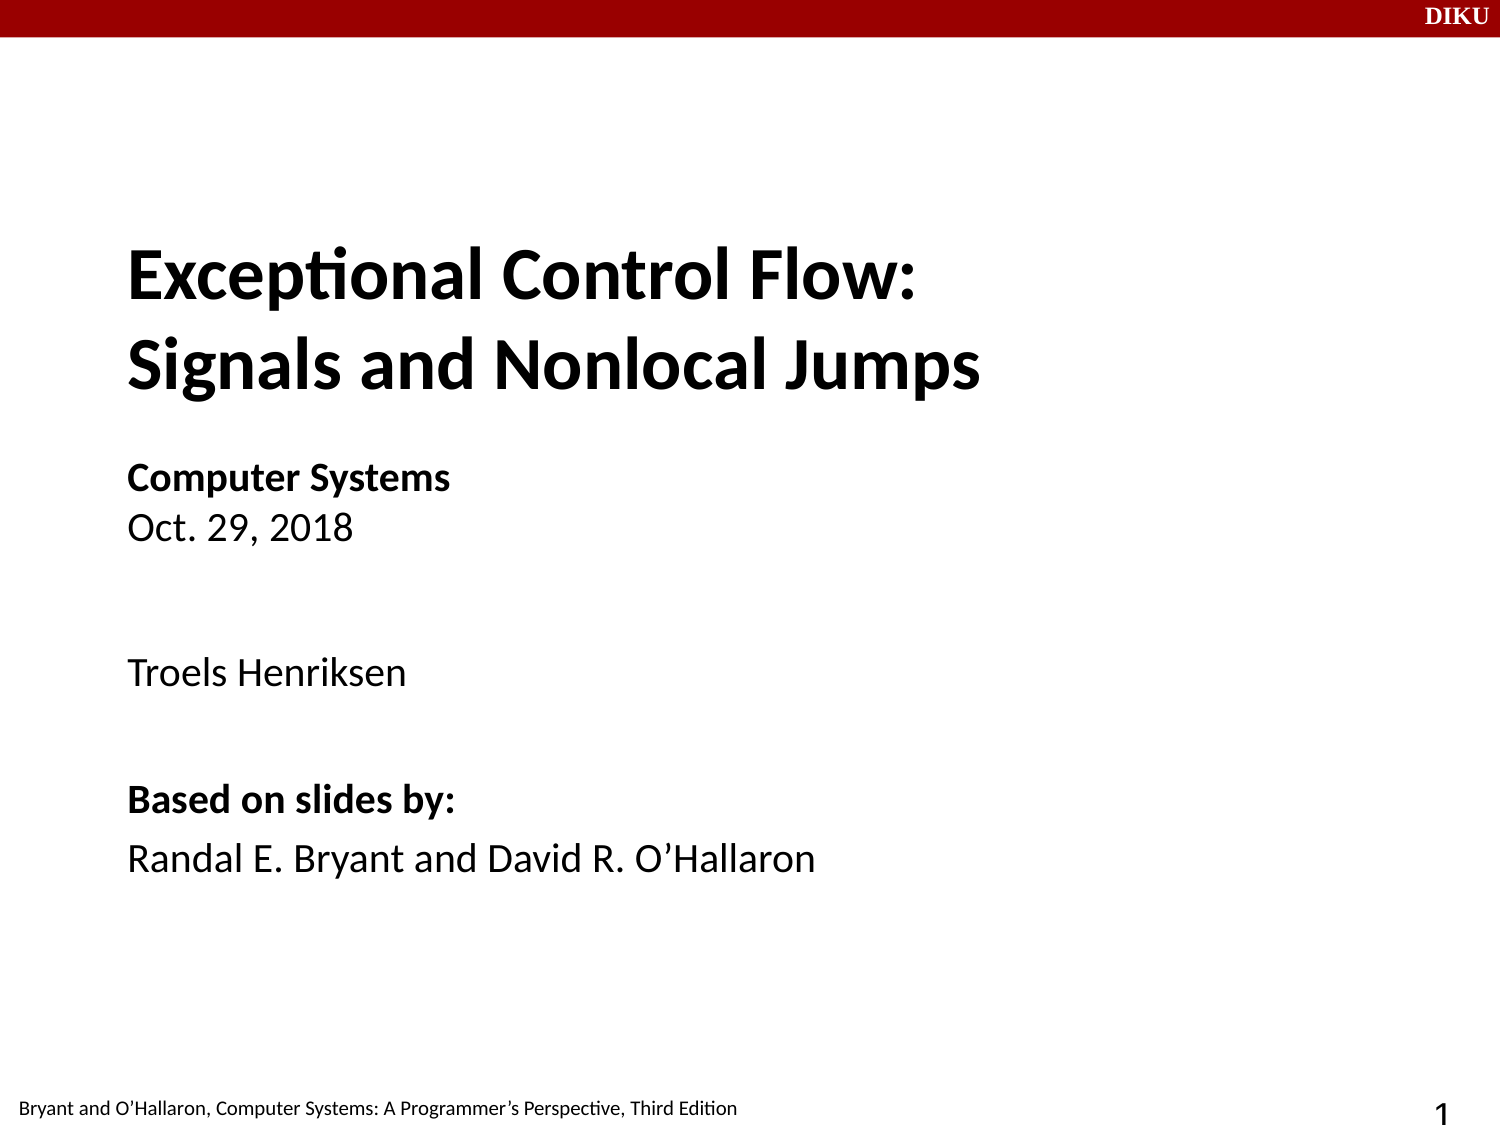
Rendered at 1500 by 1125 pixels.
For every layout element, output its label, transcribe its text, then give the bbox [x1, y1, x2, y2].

text_box Based on slides by: Randal E. Bryant and David R. O’Hallaron [112, 764, 1372, 1053]
text_box Troels Henriksen [112, 637, 1372, 764]
text_box Exceptional Control Flow: Signals and Nonlocal Jumps Computer Systems Oct. 29, 2018 [112, 212, 1388, 563]
